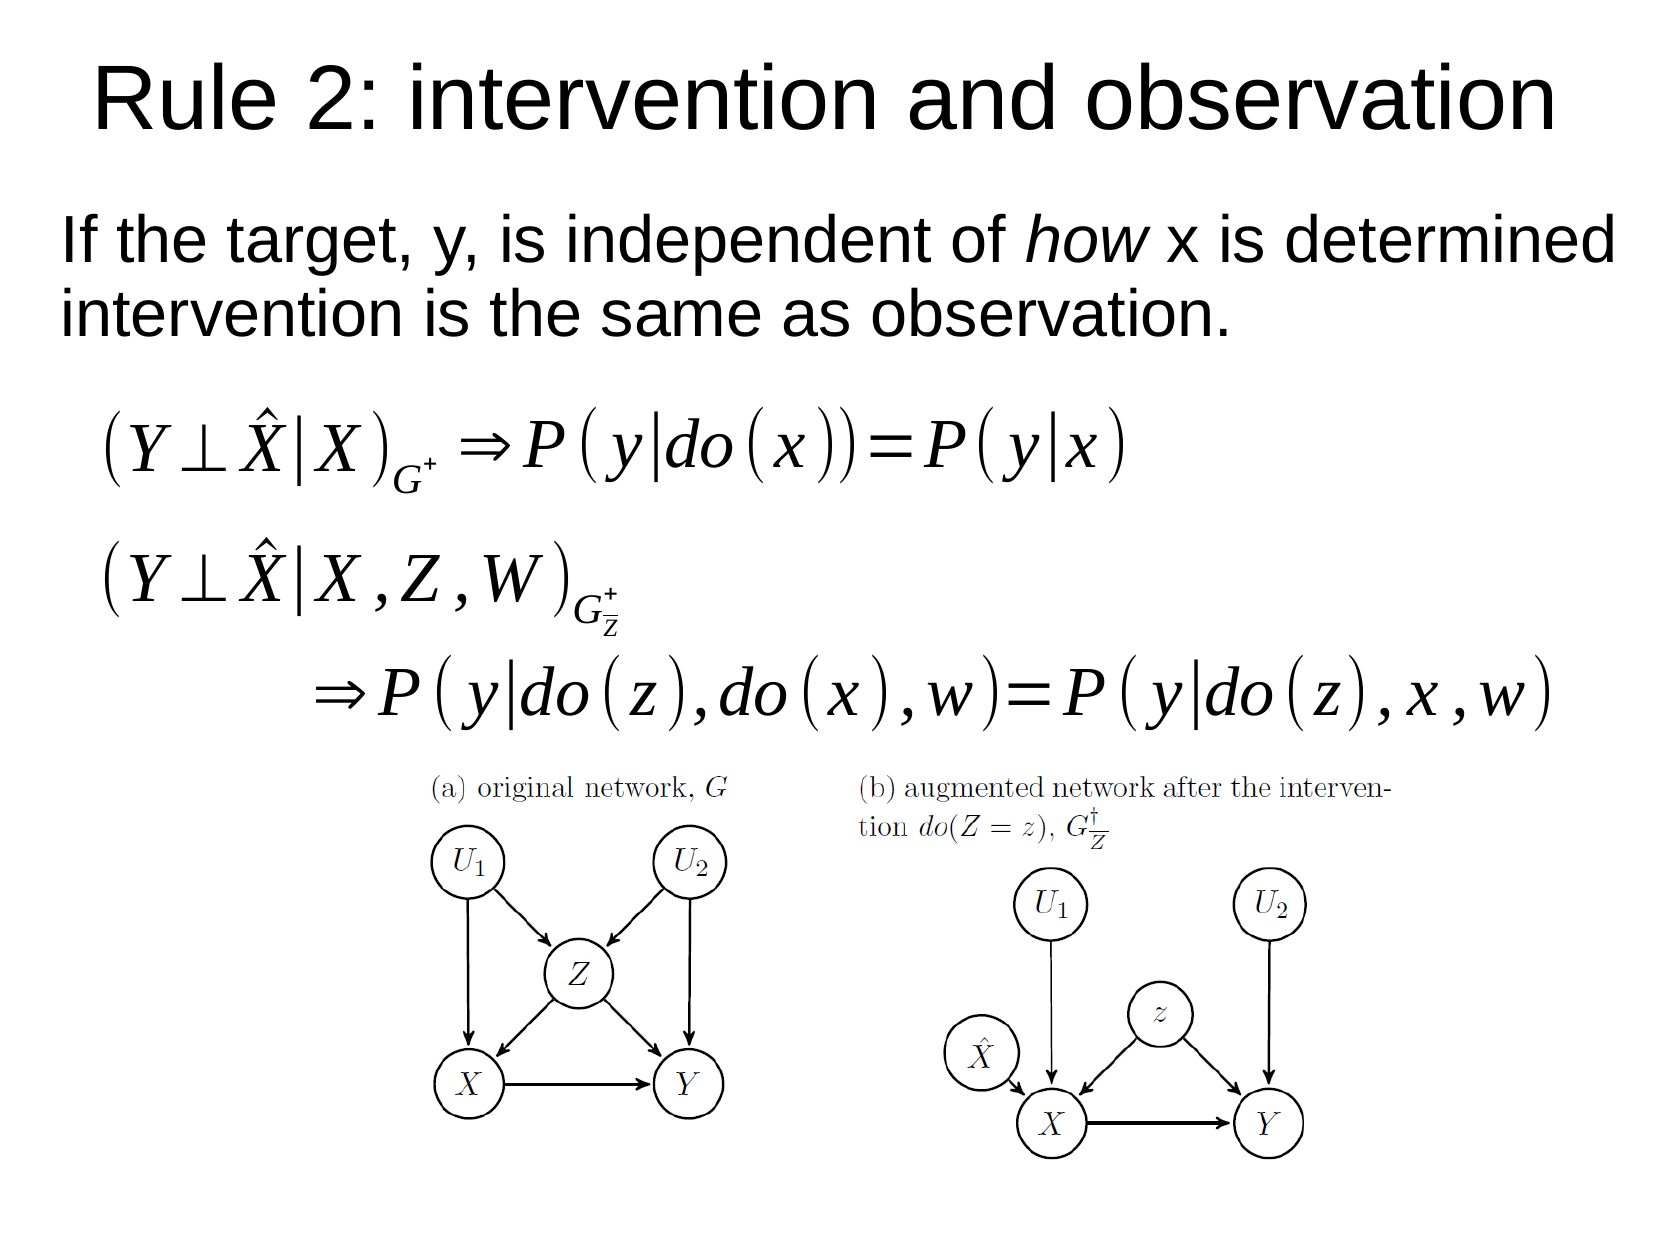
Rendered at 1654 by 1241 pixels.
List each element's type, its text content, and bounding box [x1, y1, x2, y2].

chart [82, 401, 1146, 504]
chart [82, 531, 638, 641]
chart [294, 649, 1571, 734]
title Rule 2: intervention and observation [47, 0, 1630, 201]
text_box If the target, y, is independent of how x is determined intervention is the same as observation. [0, 201, 1654, 367]
picture [401, 755, 1408, 1182]
